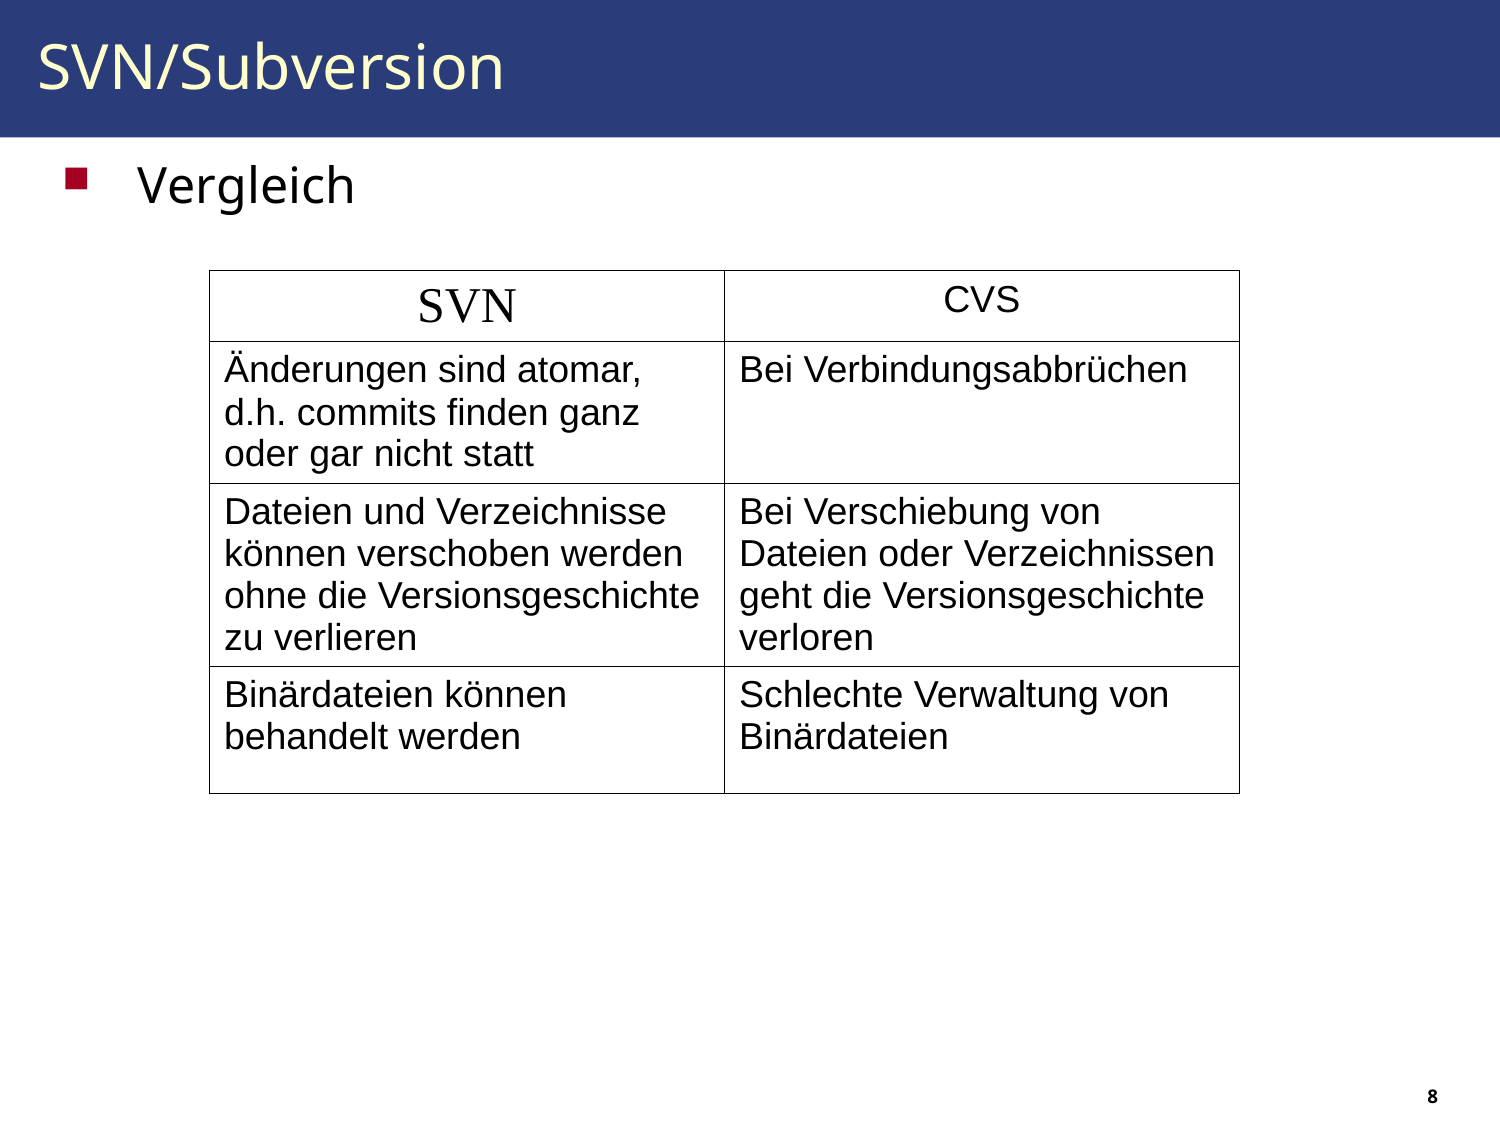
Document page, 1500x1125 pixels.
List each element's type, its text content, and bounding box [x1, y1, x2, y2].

table_cell Änderungen sind atomar, d.h. commits finden ganz oder gar nicht statt [210, 342, 724, 483]
table_header CVS [725, 271, 1239, 341]
table_cell Binärdateien können behandelt werden [210, 667, 724, 793]
table_cell Dateien und Verzeichnisse können verschoben werden ohne die Versionsgeschichte zu verlieren [210, 484, 724, 666]
title SVN/Subversion [37, 22, 1476, 109]
table_header SVN [210, 271, 724, 341]
table_cell Schlechte Verwaltung von Binärdateien [725, 667, 1239, 793]
table_cell Bei Verschiebung von Dateien oder Verzeichnissen geht die Versionsgeschichte verloren [725, 484, 1239, 666]
table_cell Bei Verbindungsabbrüchen [725, 342, 1239, 483]
list Vergleich [62, 149, 1450, 1073]
